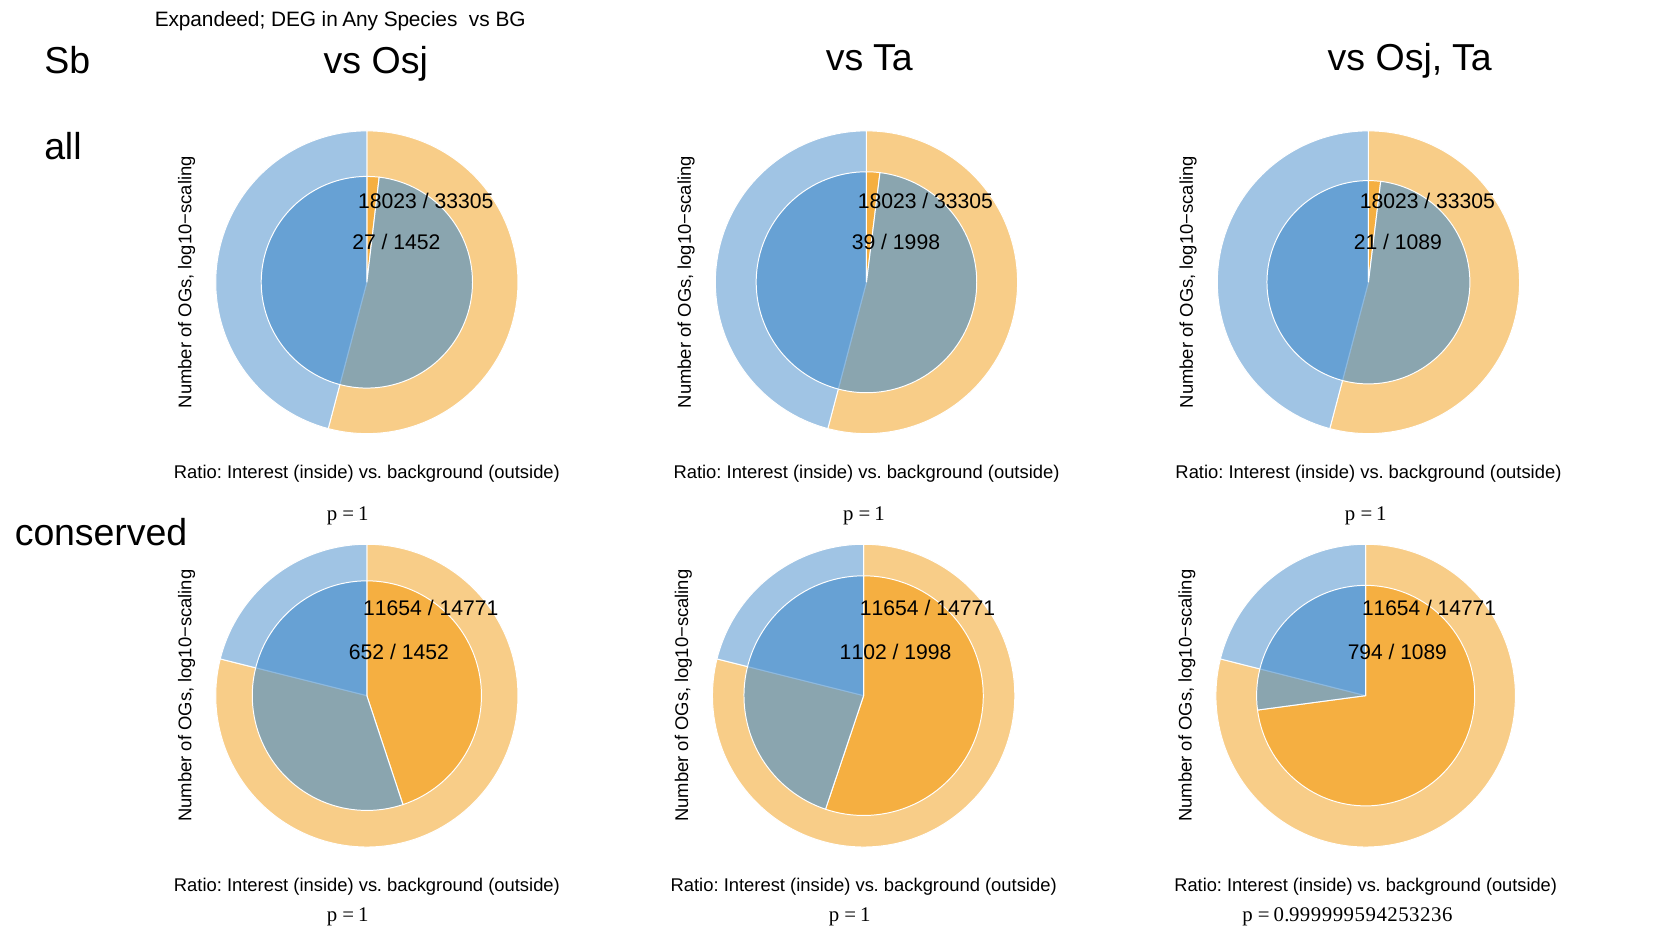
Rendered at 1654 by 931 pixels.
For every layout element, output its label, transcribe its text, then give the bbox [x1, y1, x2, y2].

text_box conserved [0, 504, 203, 562]
chart [324, 501, 459, 529]
chart [1240, 903, 1654, 931]
chart [1343, 501, 1477, 529]
chart [324, 903, 459, 931]
chart [841, 501, 975, 529]
chart [826, 903, 961, 931]
text_box vs Ta [811, 29, 928, 87]
text_box Sb [29, 31, 105, 89]
text_box Expandeed; DEG in Any Species vs BG [140, 0, 591, 62]
text_box all [29, 118, 97, 175]
text_box vs Osj [309, 62, 443, 89]
picture [61, 88, 1652, 916]
text_box vs Osj, Ta [1312, 29, 1507, 87]
